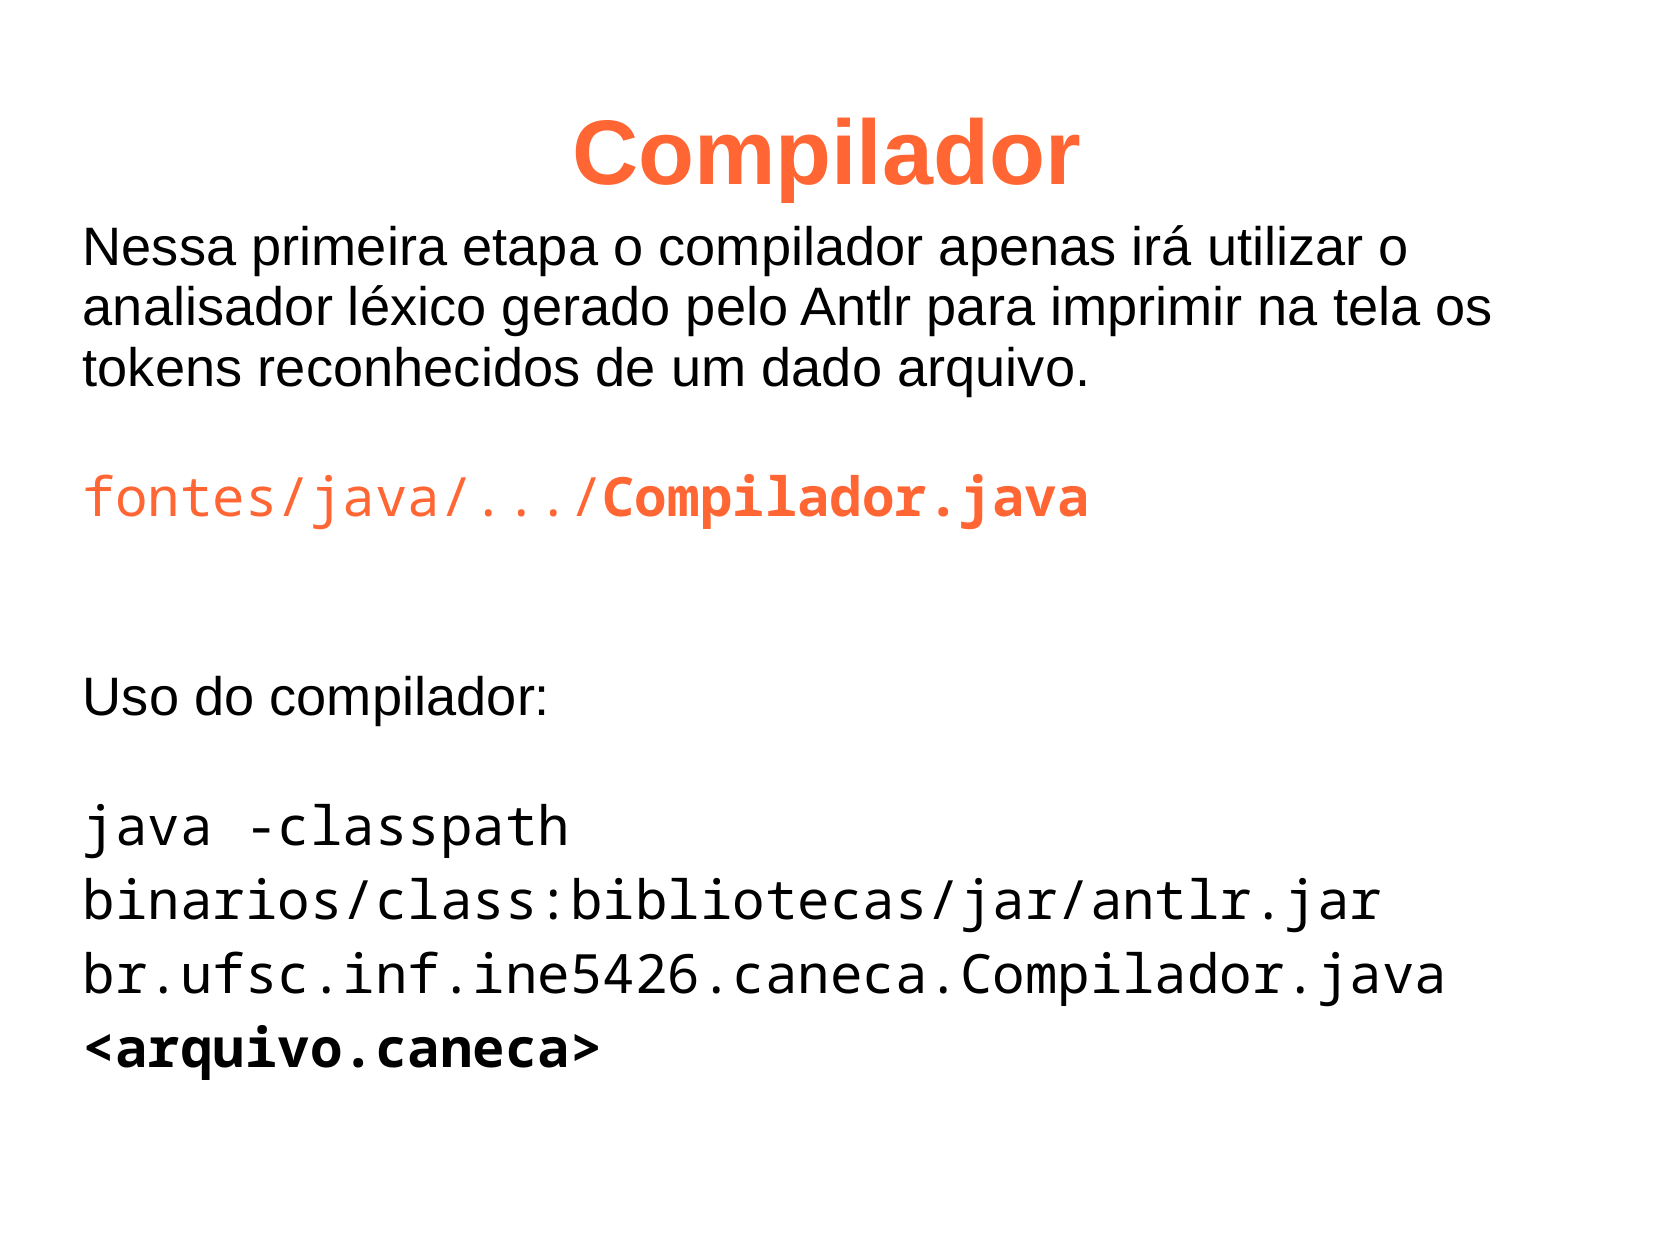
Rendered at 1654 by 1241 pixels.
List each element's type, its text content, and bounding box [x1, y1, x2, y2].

title Compilador [82, 49, 1571, 257]
subtitle Nessa primeira etapa o compilador apenas irá utilizar o analisador léxico gerado pelo Antlr para imprimir na tela os tokens reconhecidos de um dado arquivo. fontes/java/.../Compilador.java Uso do compilador: java -classpath binarios/class:bibliotecas/jar/antlr.jar br.ufsc.inf.ine5426.caneca.Compilador.java <arquivo.caneca> [82, 246, 1538, 1054]
